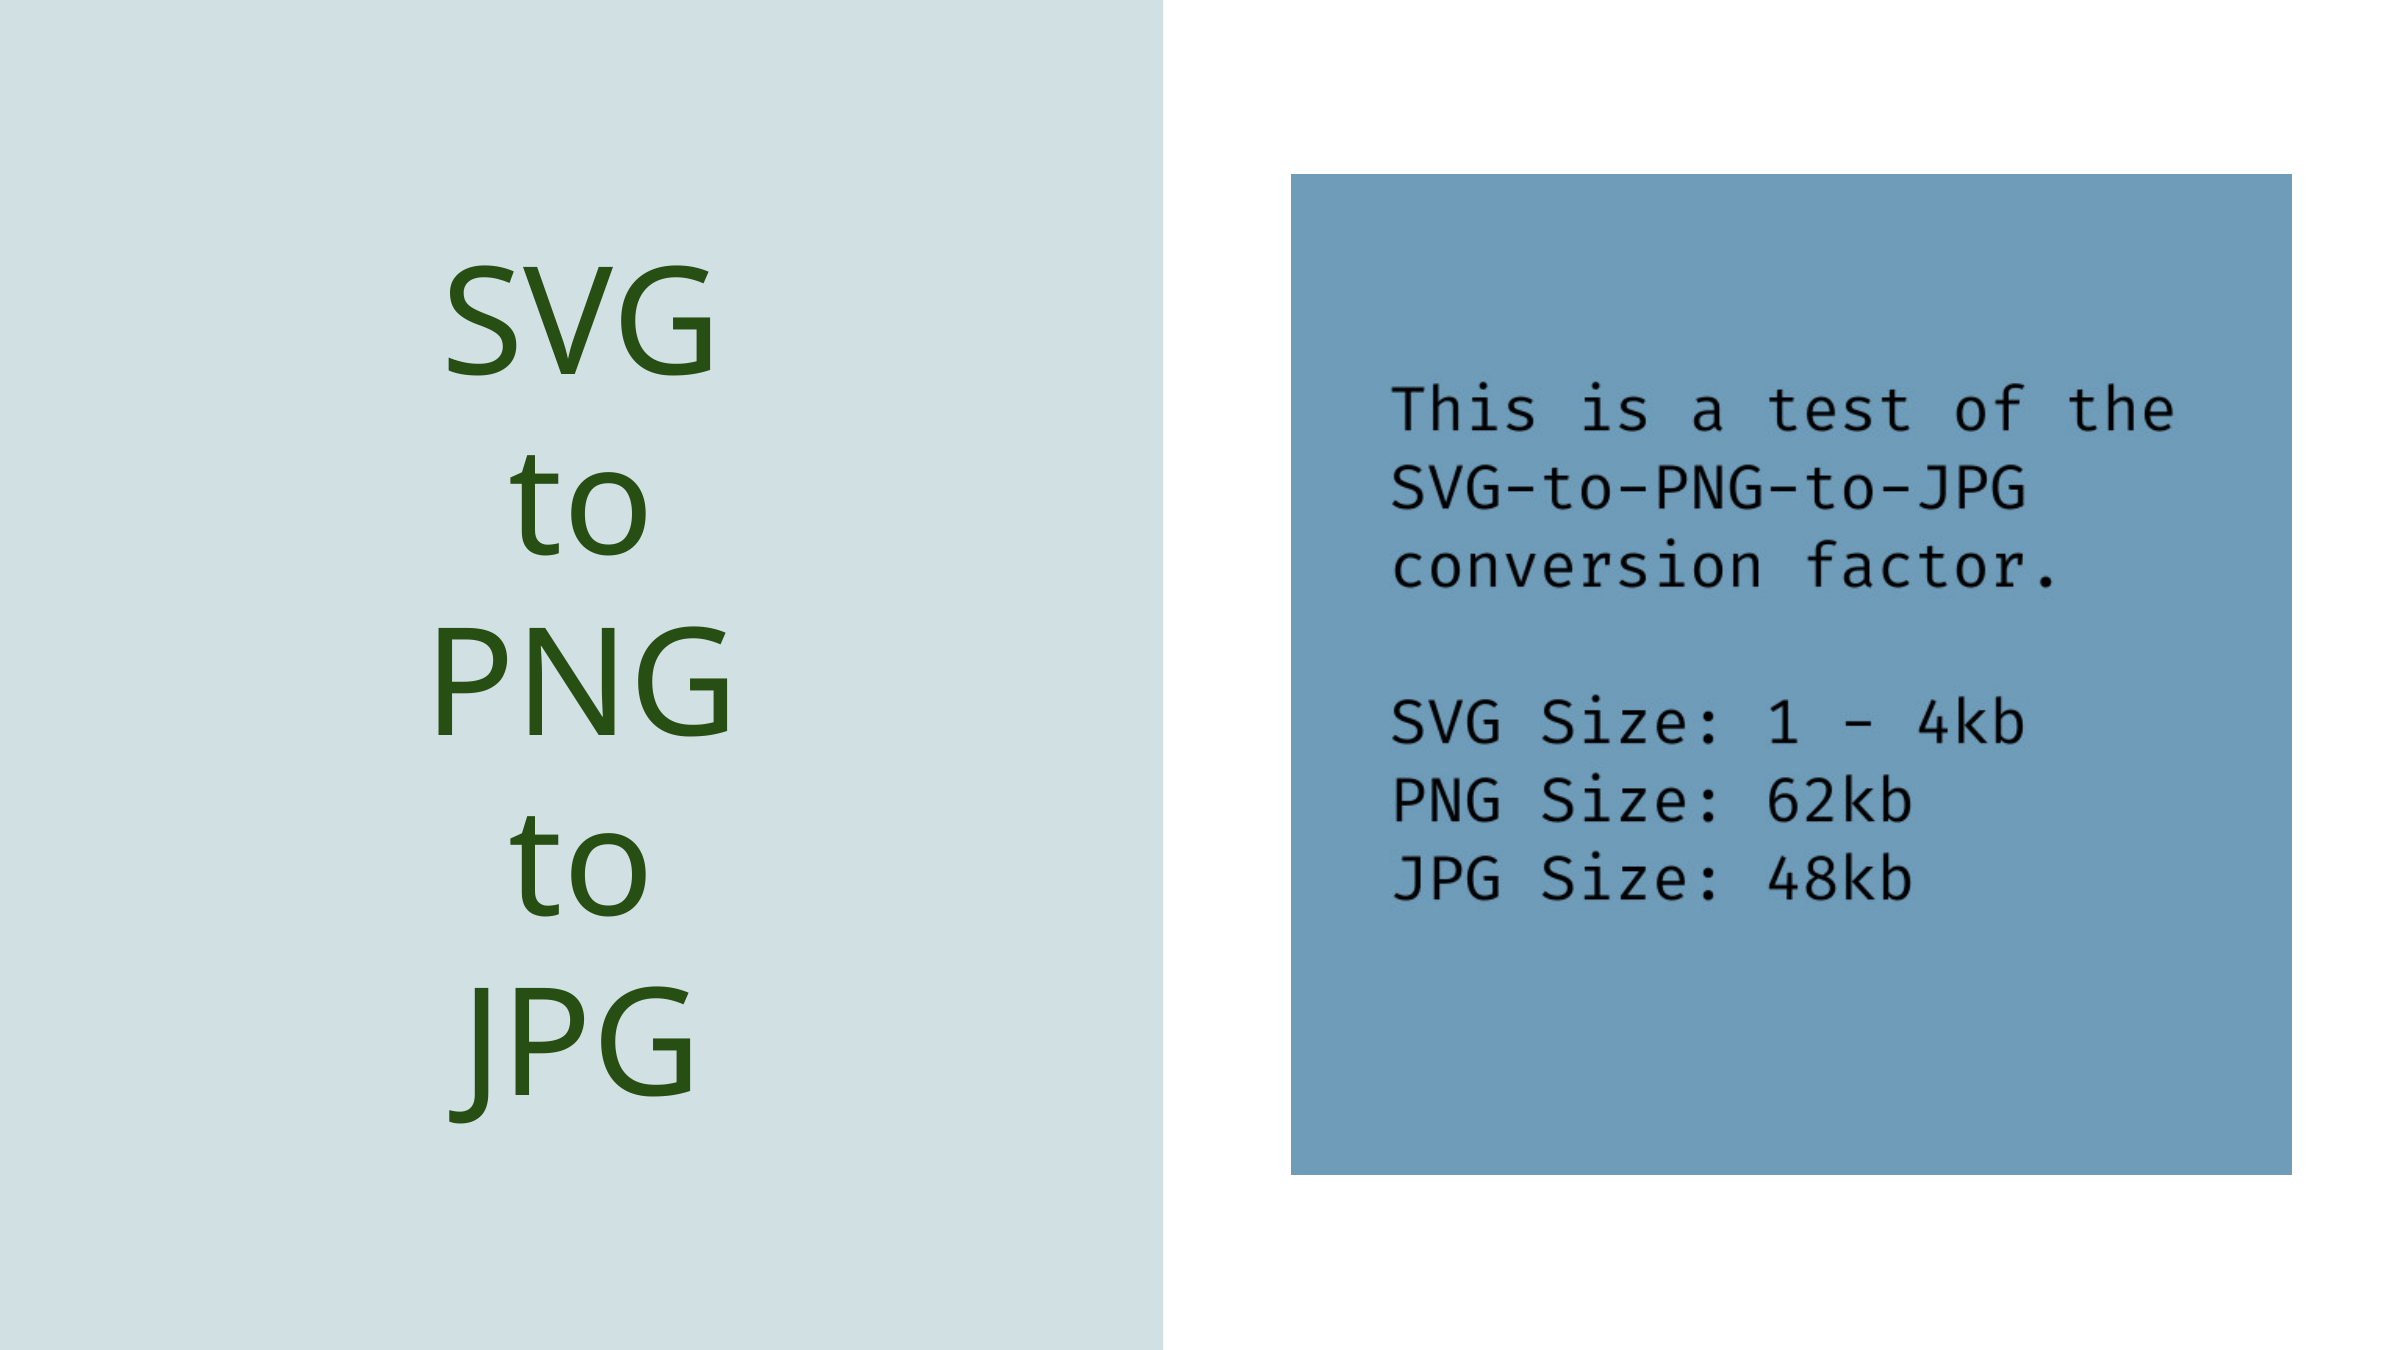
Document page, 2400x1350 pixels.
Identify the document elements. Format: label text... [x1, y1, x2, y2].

text_box SVG to PNG to JPG [0, 0, 1164, 1350]
picture [1291, 174, 2292, 1175]
